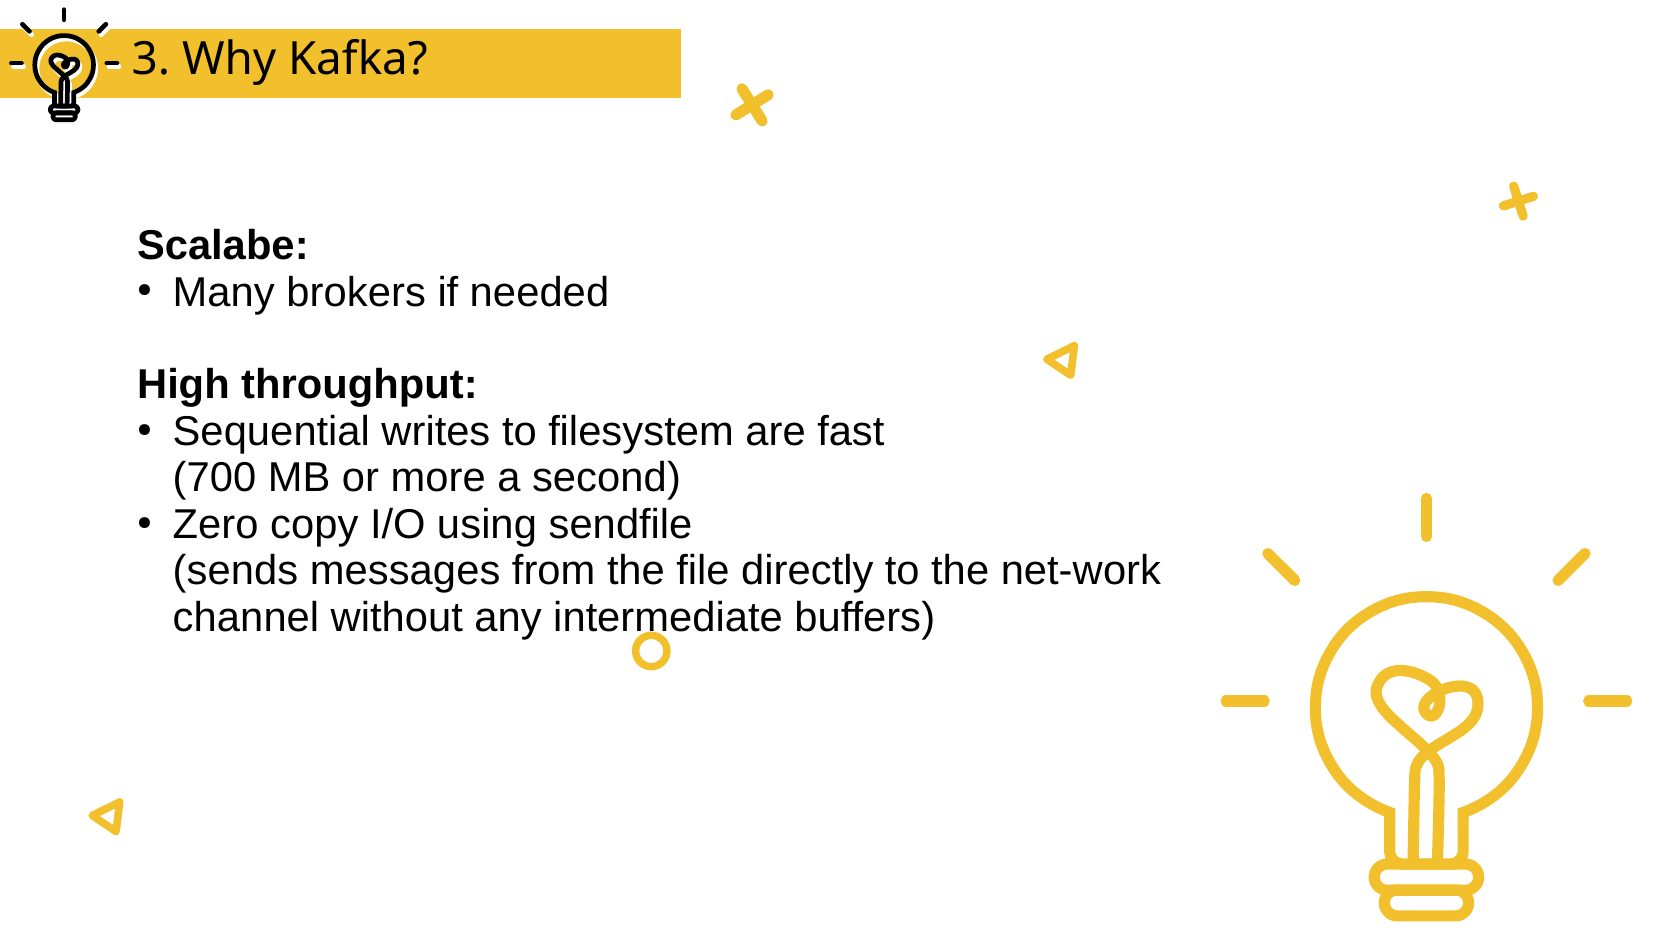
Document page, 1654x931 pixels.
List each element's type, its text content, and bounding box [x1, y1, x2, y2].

text_box Scalabe: Many brokers if needed High throughput: Sequential writes to filesystem are fast (700 MB or more a second) Zero copy I/O using sendfile (sends messages from the file directly to the net‐work channel without any intermediate buffers) [122, 214, 1313, 695]
title 3. Why Kafka? [131, 16, 578, 97]
